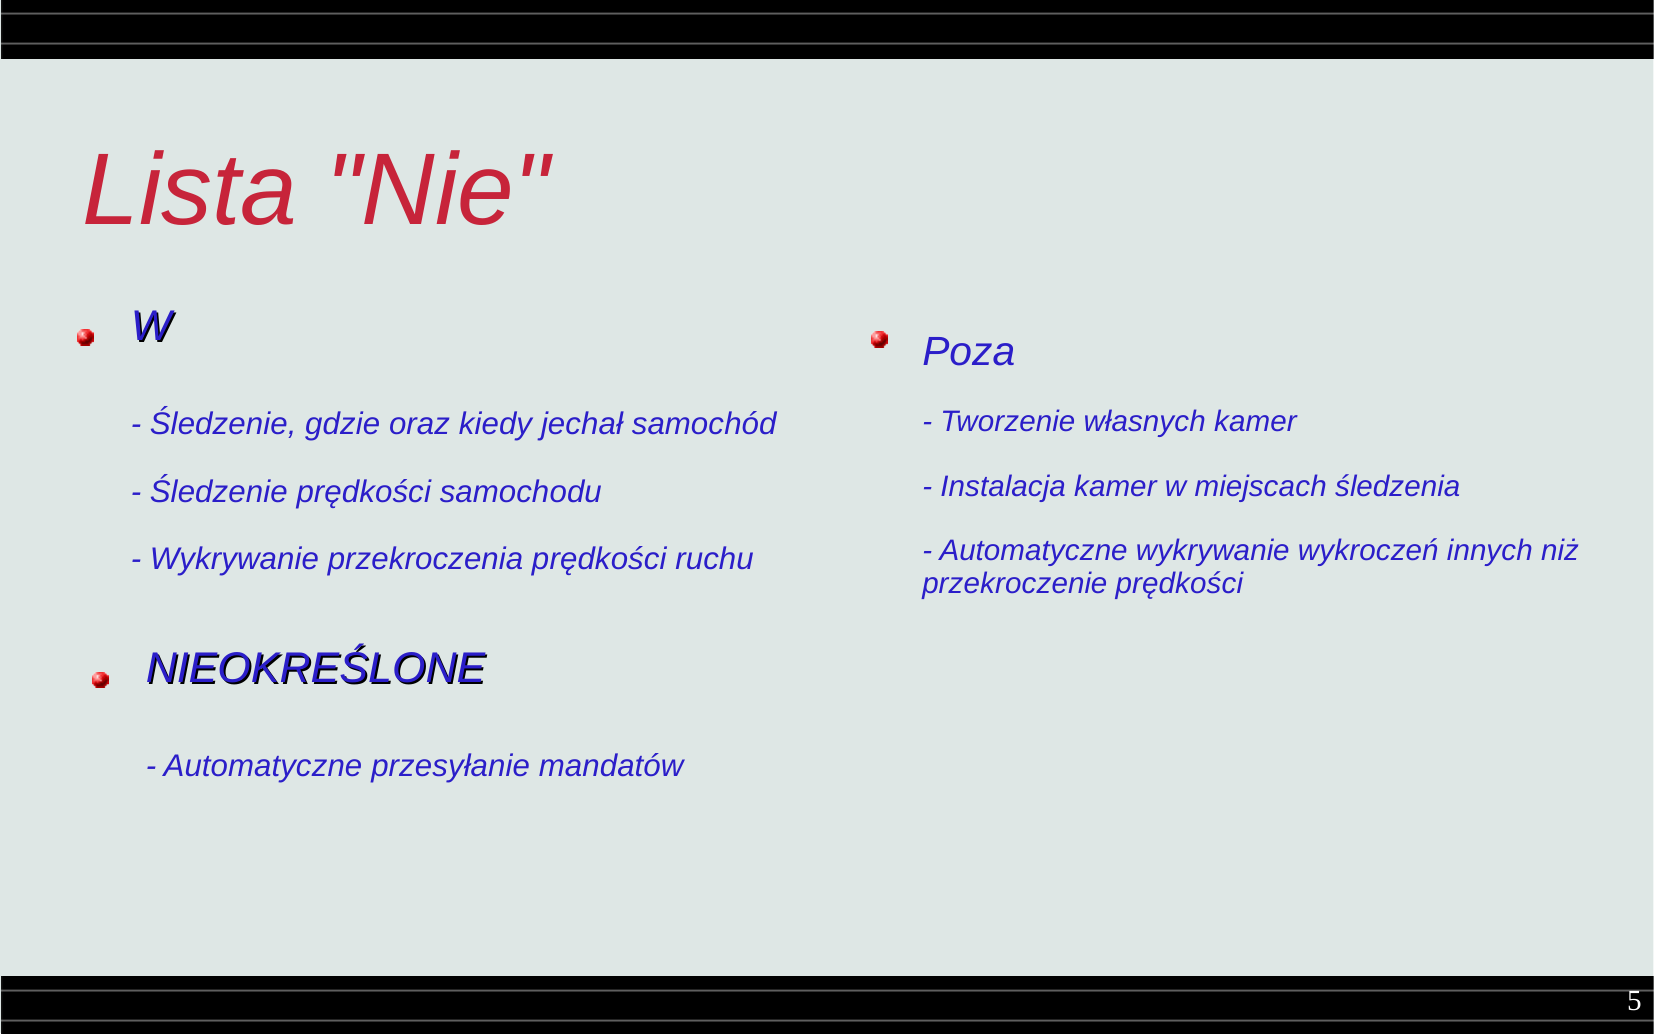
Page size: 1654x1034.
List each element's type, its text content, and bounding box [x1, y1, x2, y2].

list W - Śledzenie, gdzie oraz kiedy jechał samochód - Śledzenie prędkości samochodu - Wykrywanie przekroczenia prędkości ruchu [60, 301, 809, 601]
picture [1, 0, 1654, 59]
picture [1, 976, 1654, 1034]
list NIEOKREŚLONE - Automatyczne przesyłanie mandatów [75, 643, 1486, 917]
list Poza - Tworzenie własnych kamer - Instalacja kamer w miejscach śledzenia - Automatyczne wykrywanie wykroczeń innych niż przekroczenie prędkości [855, 305, 1582, 601]
title Lista "Nie" [82, 103, 1571, 276]
